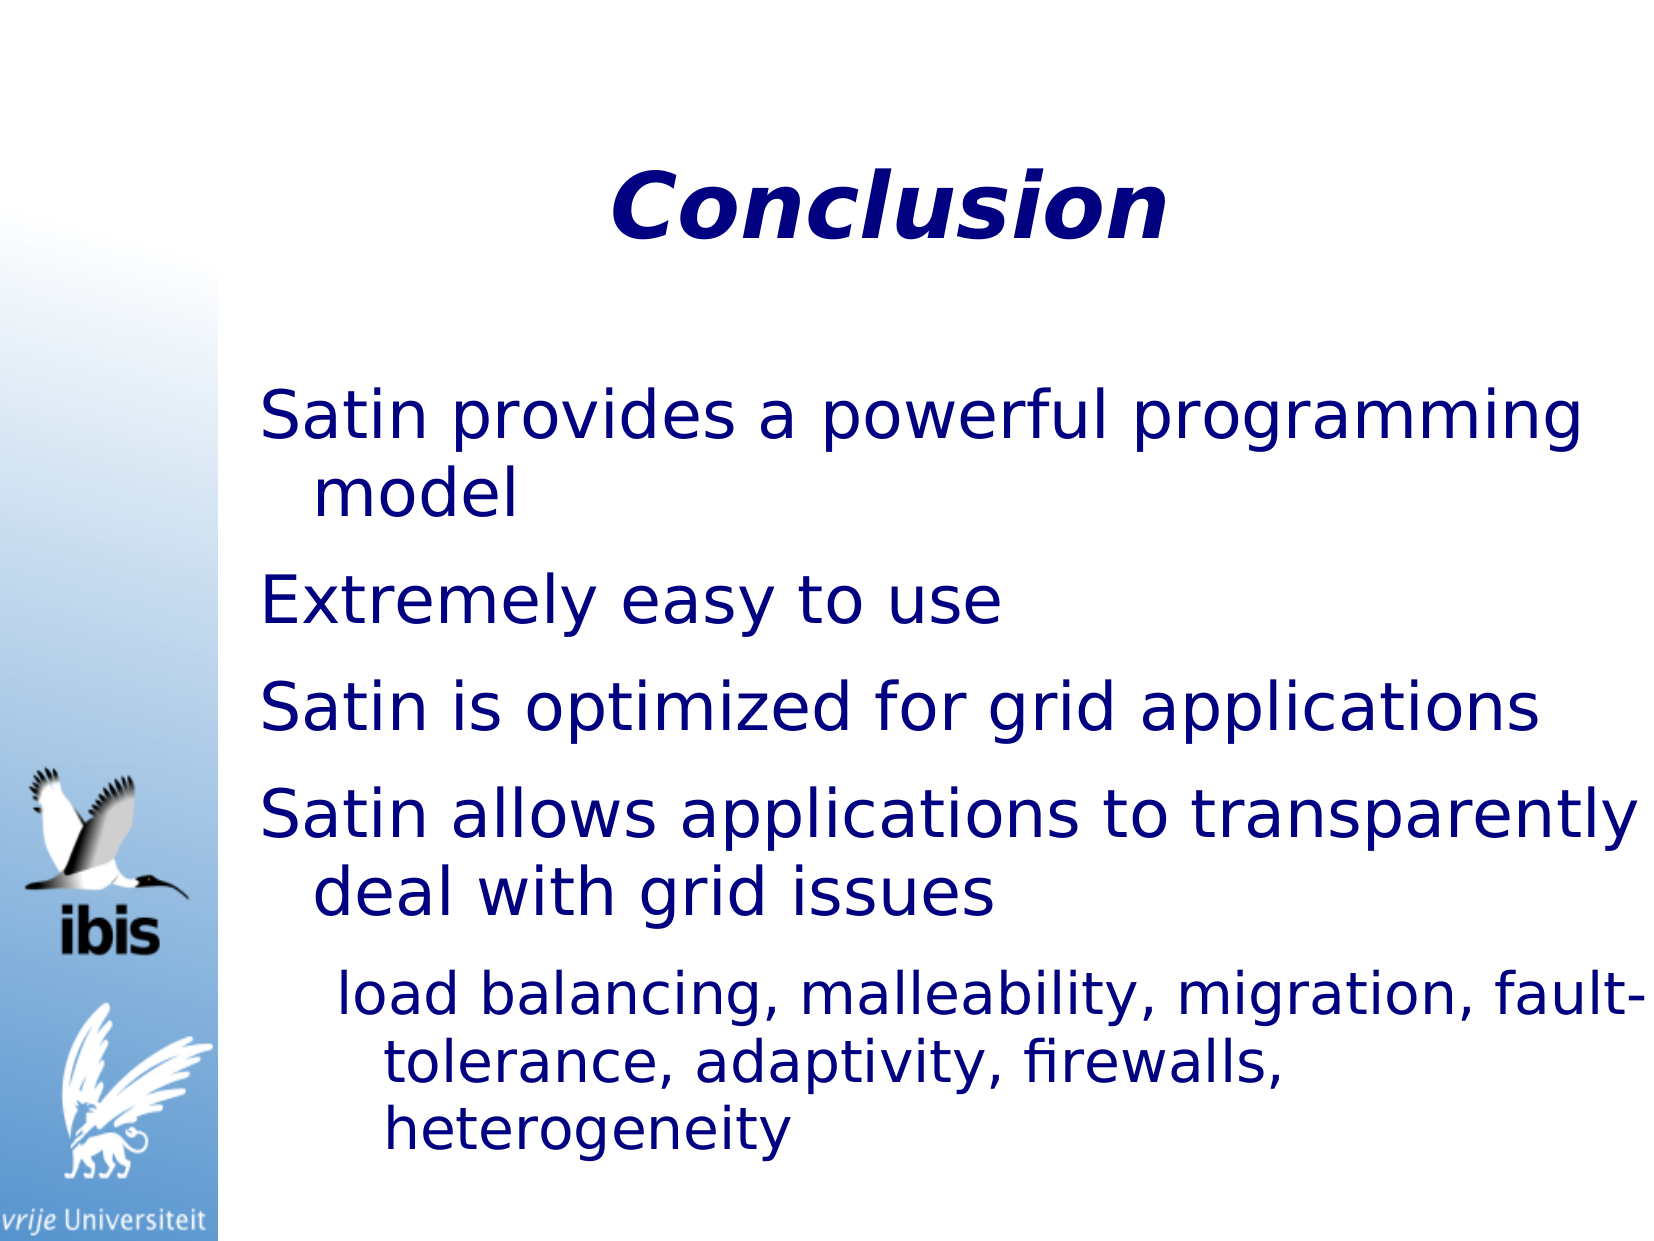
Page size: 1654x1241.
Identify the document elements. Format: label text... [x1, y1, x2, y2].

list Satin provides a powerful programming model Extremely easy to use Satin is optimized for grid applications Satin allows applications to transparently deal with grid issues load balancing, malleability, migration, fault-tolerance, adaptivity, firewalls, heterogeneity [241, 376, 1654, 1164]
picture [0, 0, 218, 1241]
title Conclusion [248, 102, 1534, 310]
